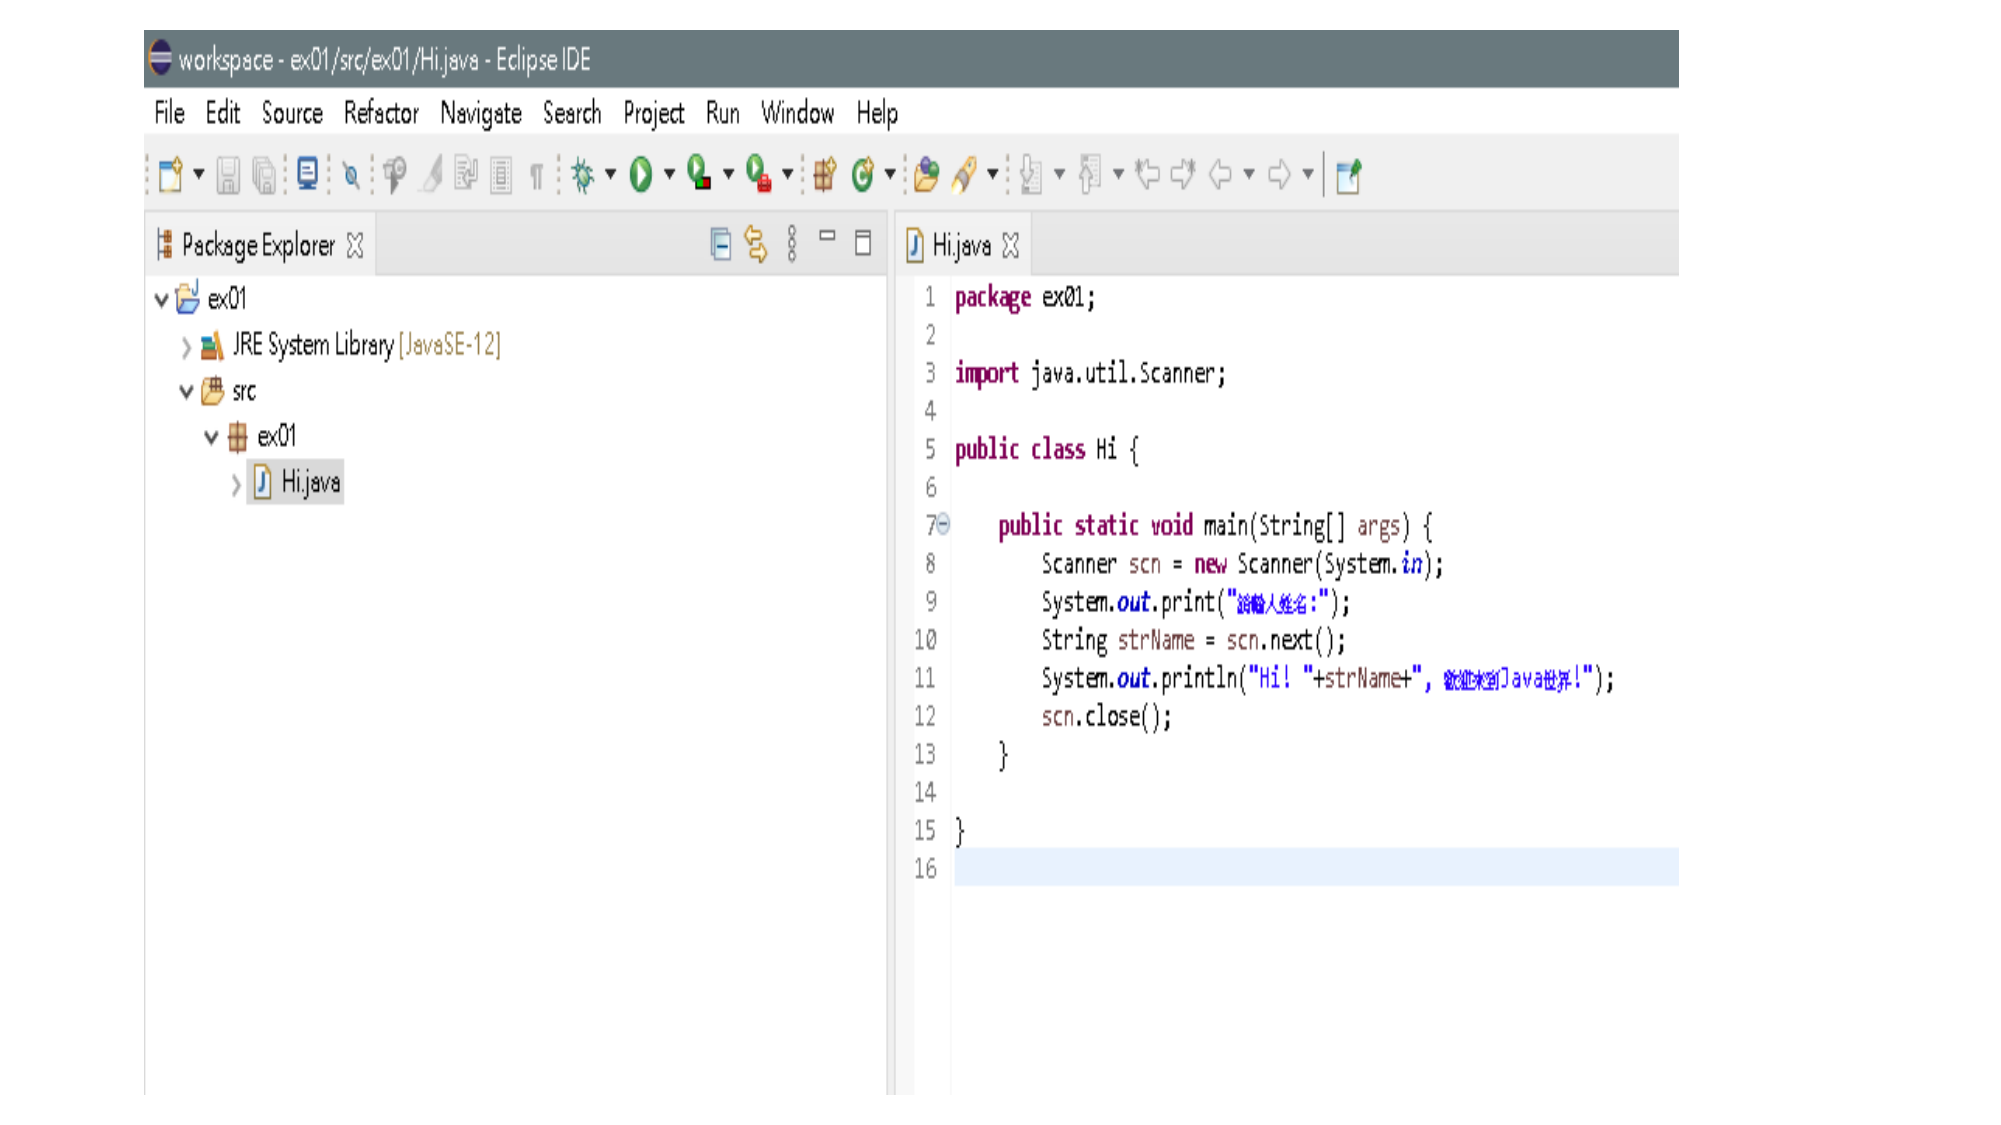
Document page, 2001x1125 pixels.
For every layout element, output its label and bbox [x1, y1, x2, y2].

picture [144, 30, 1679, 1095]
